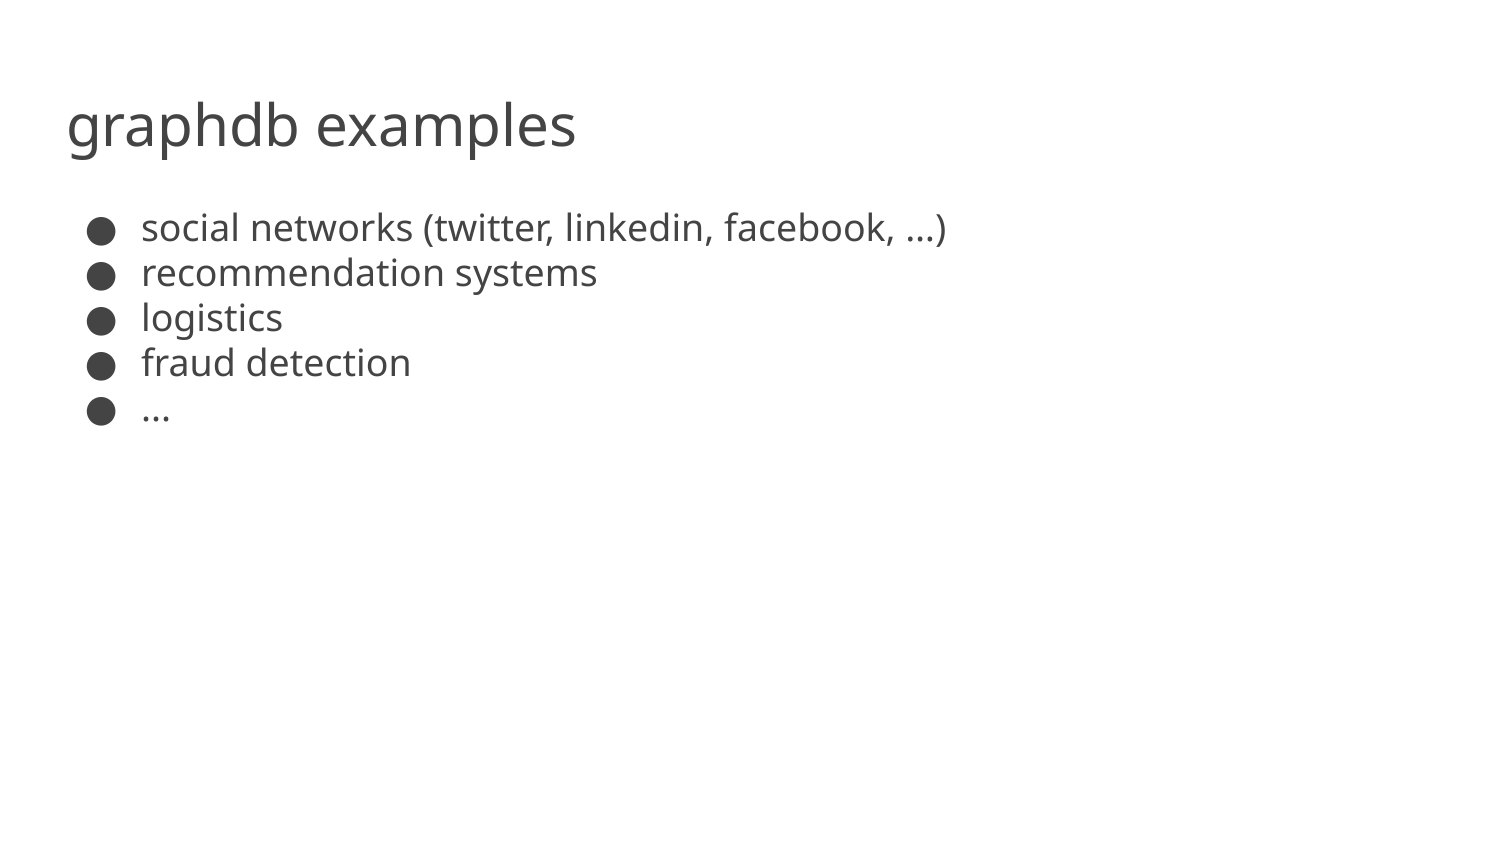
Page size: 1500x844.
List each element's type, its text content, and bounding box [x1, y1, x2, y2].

list social networks (twitter, linkedin, facebook, …) recommendation systems logistics fraud detection ... [51, 189, 1449, 750]
title graphdb examples [51, 72, 1449, 167]
